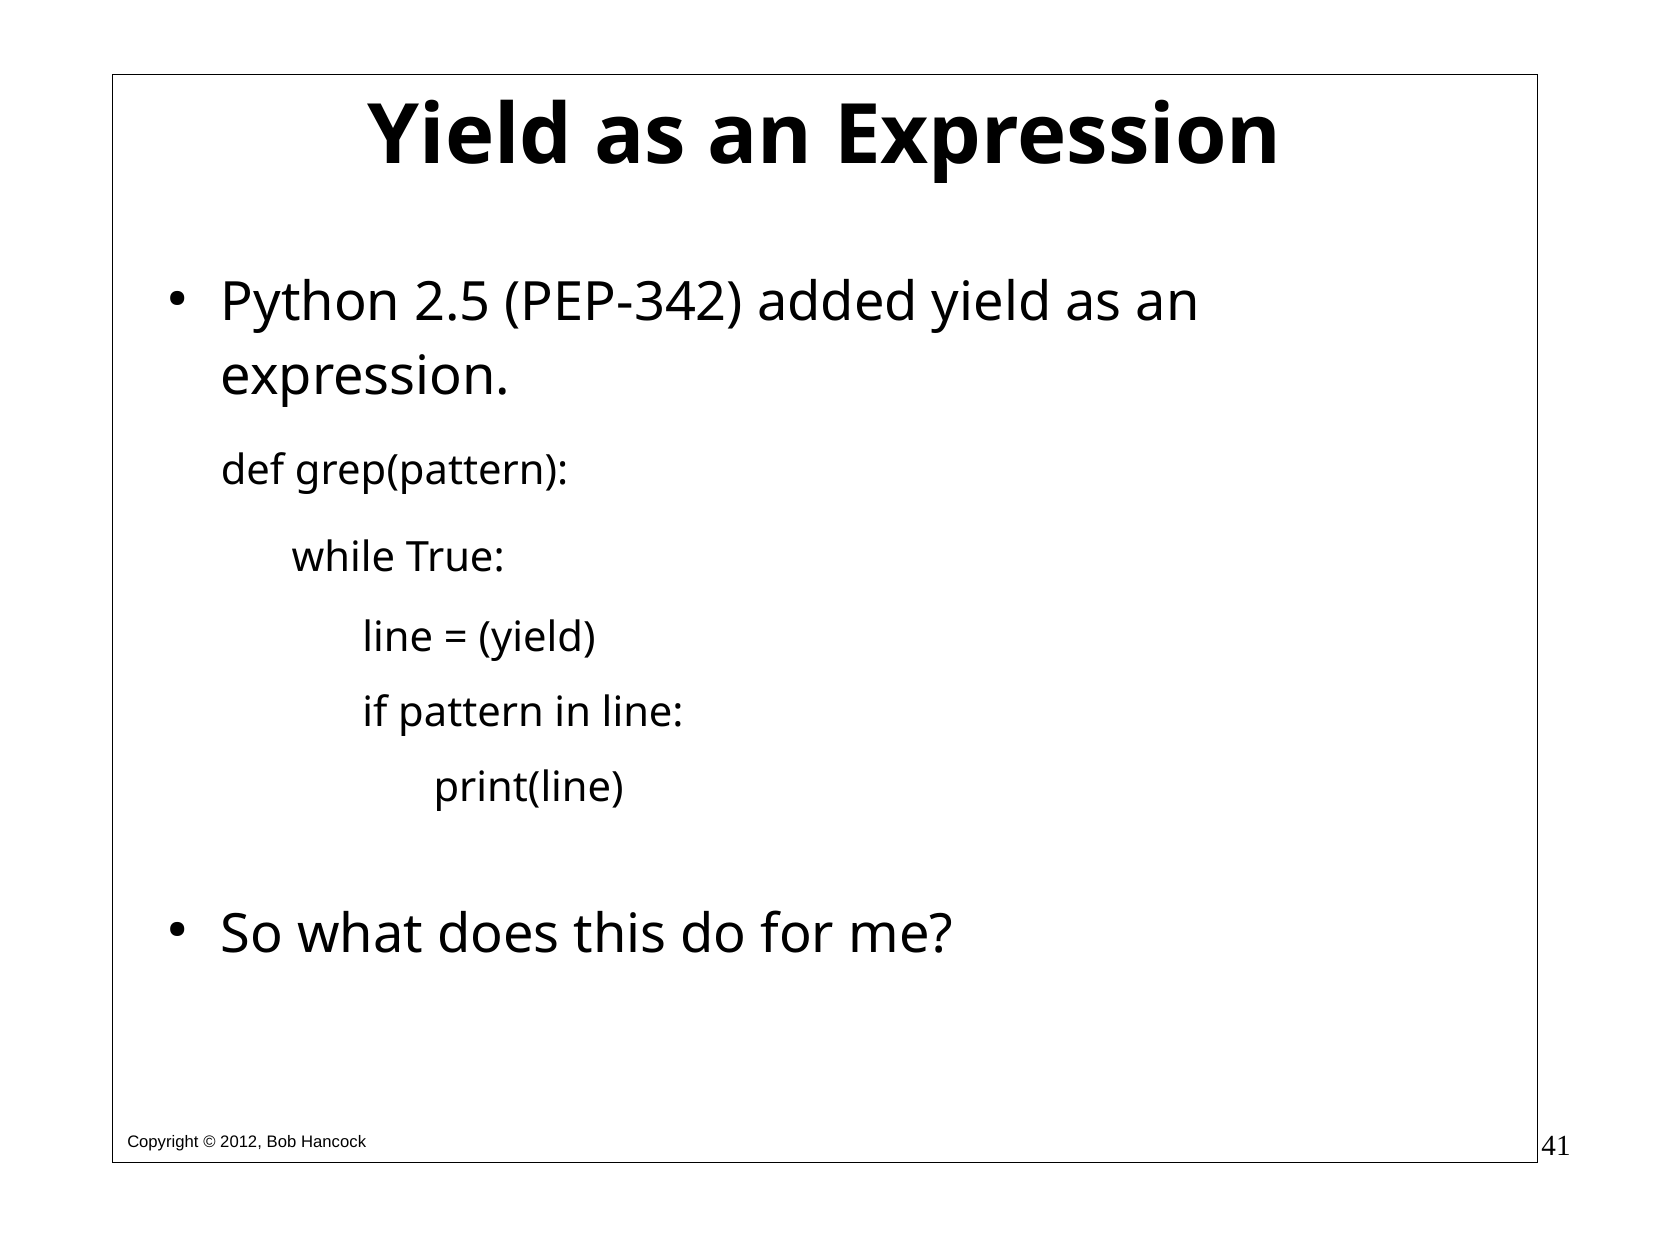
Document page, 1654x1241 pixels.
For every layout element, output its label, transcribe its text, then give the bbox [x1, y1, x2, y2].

text_box Copyright © 2012, Bob Hancock [112, 1125, 382, 1159]
list Python 2.5 (PEP-342) added yield as an expression. def grep(pattern): while True: line = (yield) if pattern in line: print(line) So what does this do for me? [150, 262, 1501, 1126]
title Yield as an Expression [112, 75, 1538, 188]
